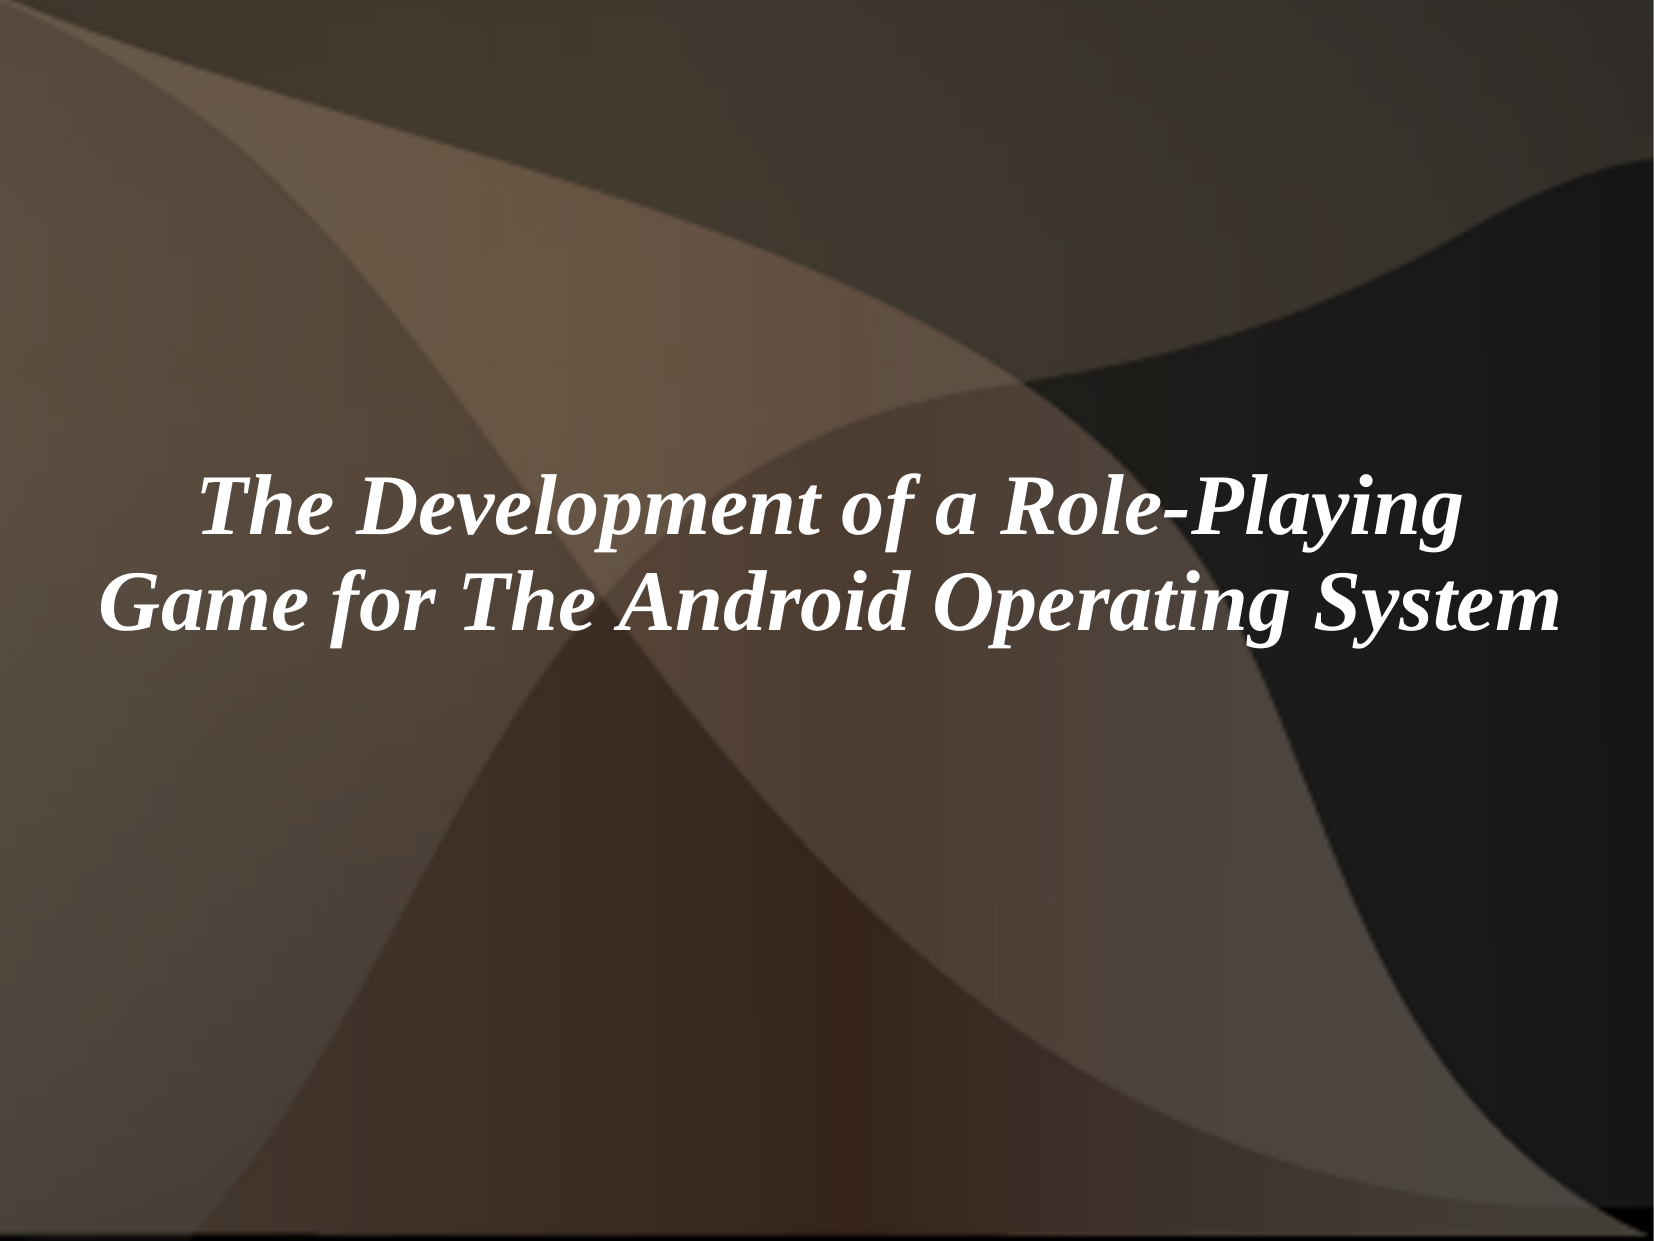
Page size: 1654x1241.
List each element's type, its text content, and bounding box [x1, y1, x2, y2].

title The Development of a Role-Playing Game for The Android Operating System [86, 450, 1576, 658]
picture [0, 0, 1654, 1241]
